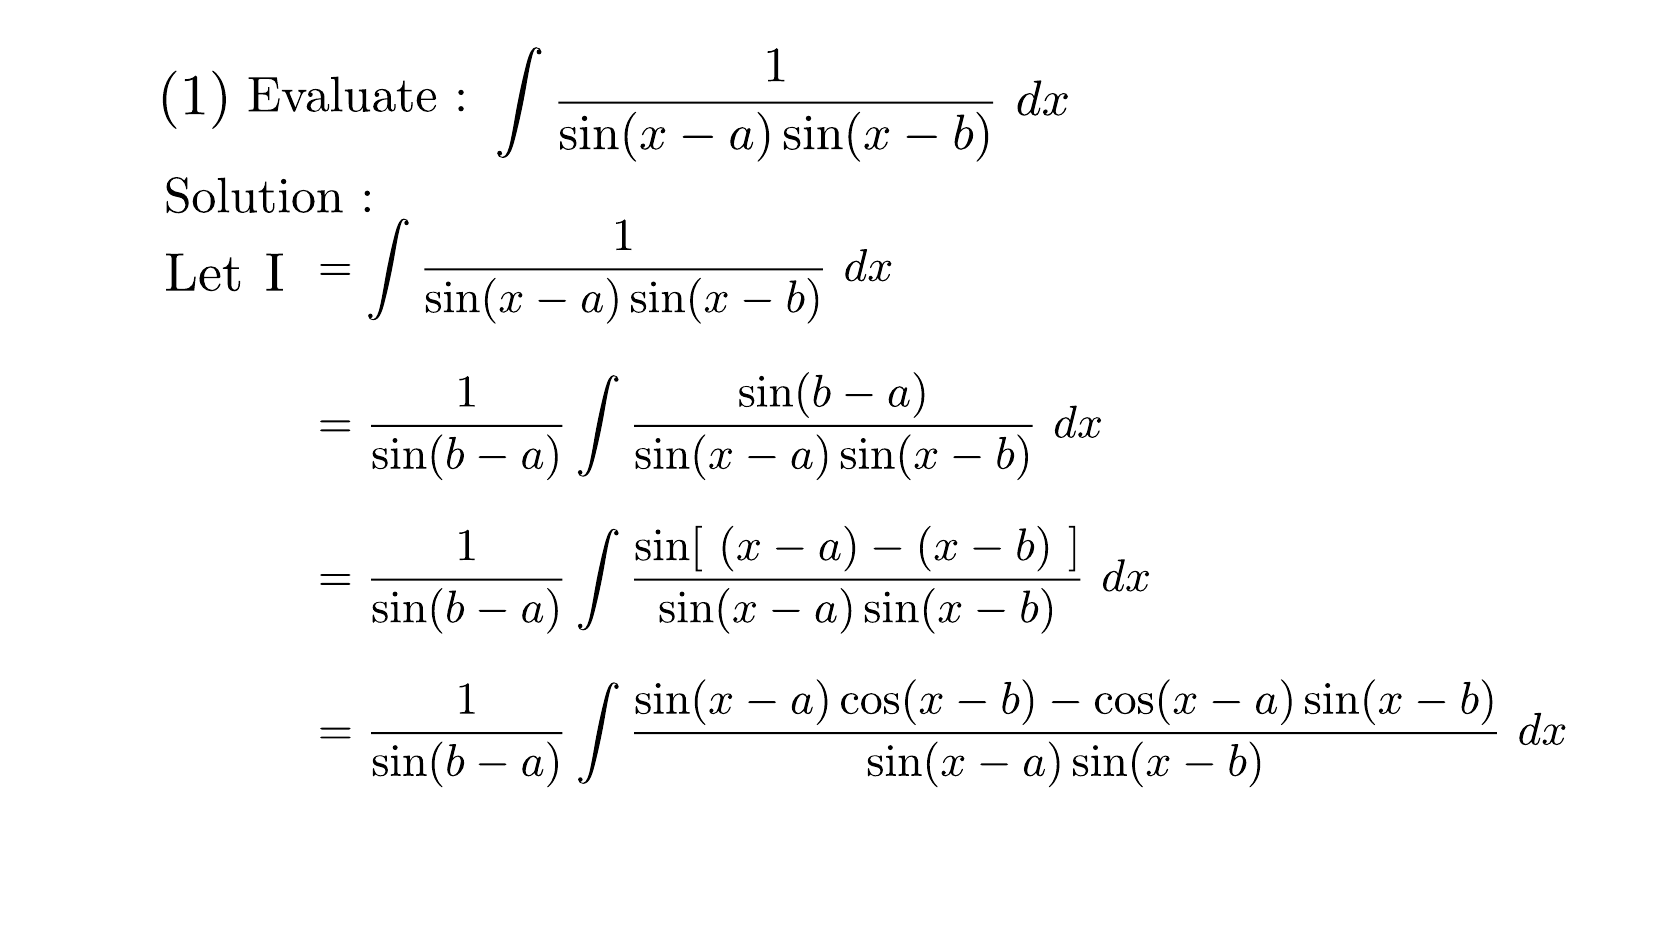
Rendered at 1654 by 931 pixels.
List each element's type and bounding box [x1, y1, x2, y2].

text_box [248, 76, 464, 112]
text_box [319, 372, 1102, 481]
text_box [266, 253, 283, 291]
text_box [496, 47, 1068, 162]
text_box [319, 679, 1566, 788]
text_box [319, 525, 1150, 634]
text_box [319, 218, 892, 324]
title [47, 37, 1607, 886]
text_box [166, 177, 370, 214]
text_box [160, 70, 226, 129]
text_box [166, 253, 241, 292]
